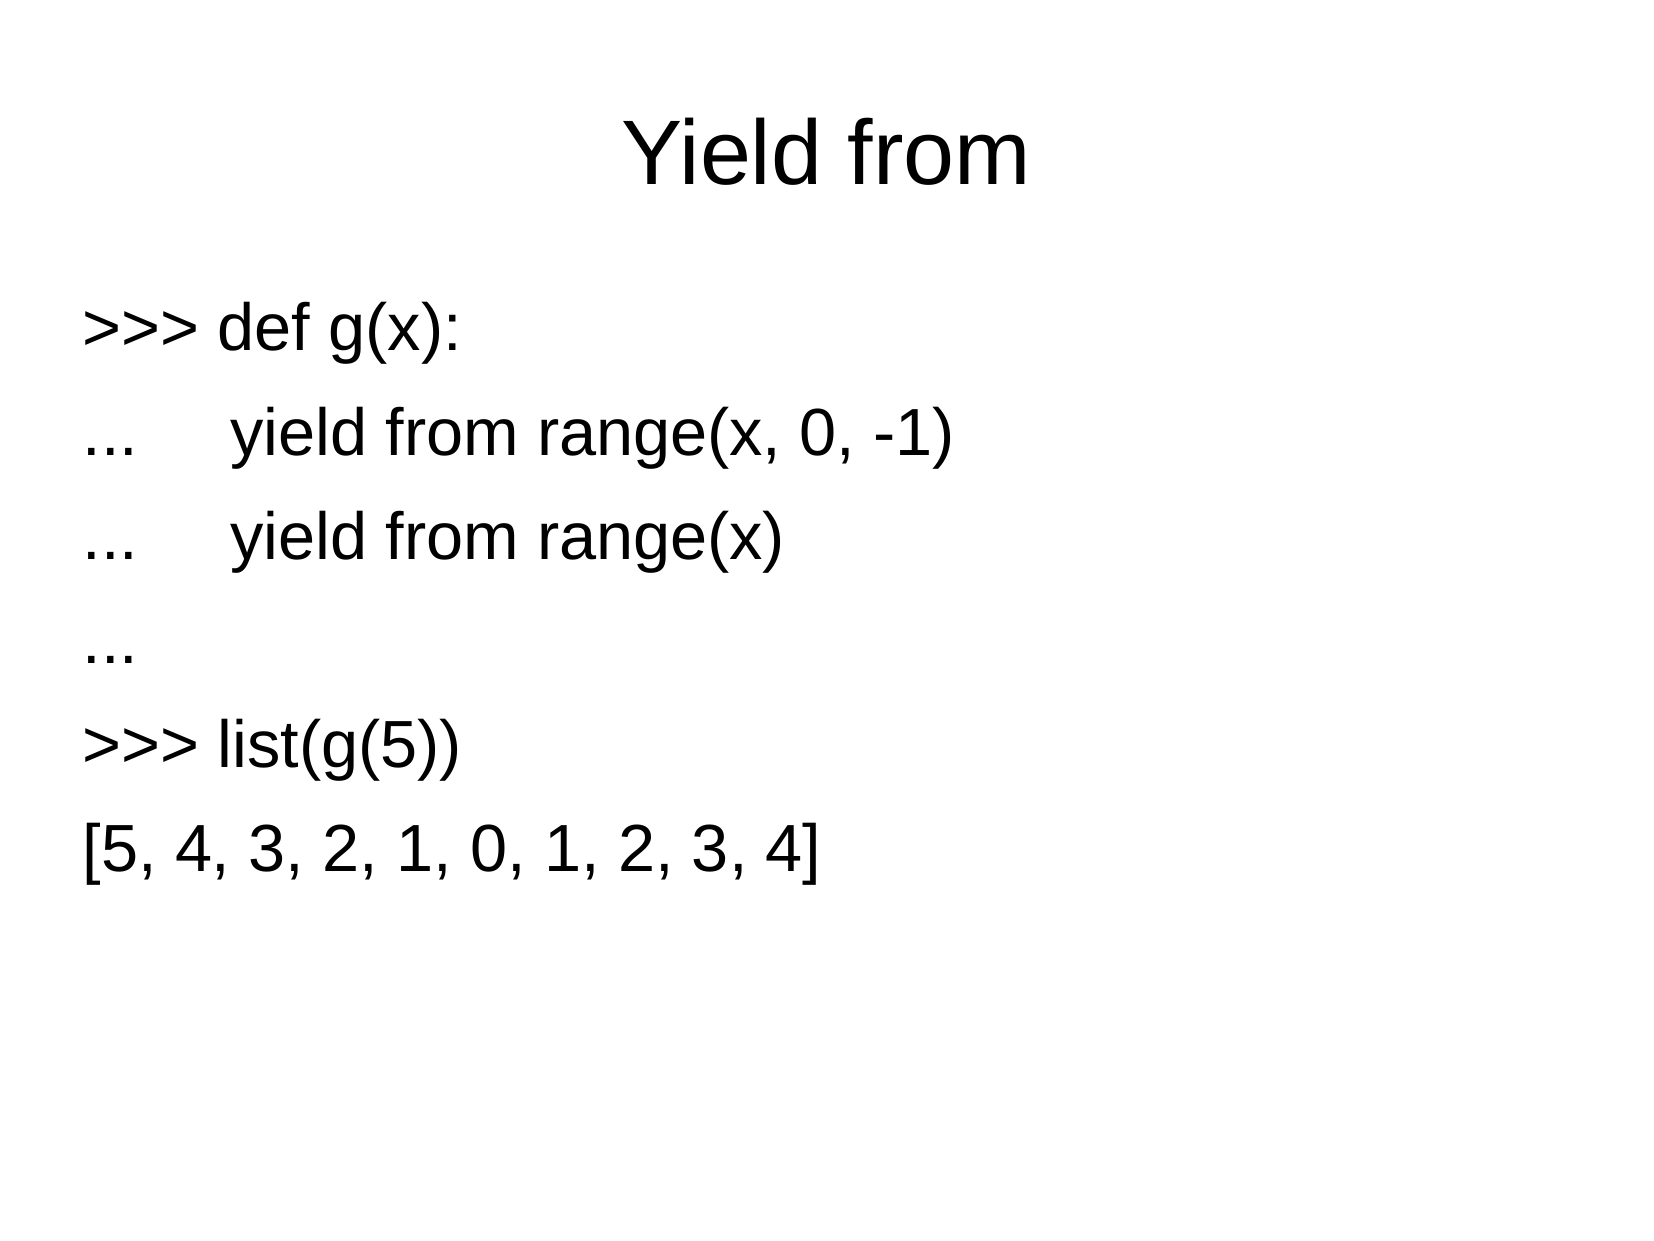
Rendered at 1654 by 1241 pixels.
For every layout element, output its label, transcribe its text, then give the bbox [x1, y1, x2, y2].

list >>> def g(x): ... yield from range(x, 0, -1) ... yield from range(x) ... >>> list(g(5)) [5, 4, 3, 2, 1, 0, 1, 2, 3, 4] [82, 290, 1571, 1109]
title Yield from [82, 49, 1571, 257]
